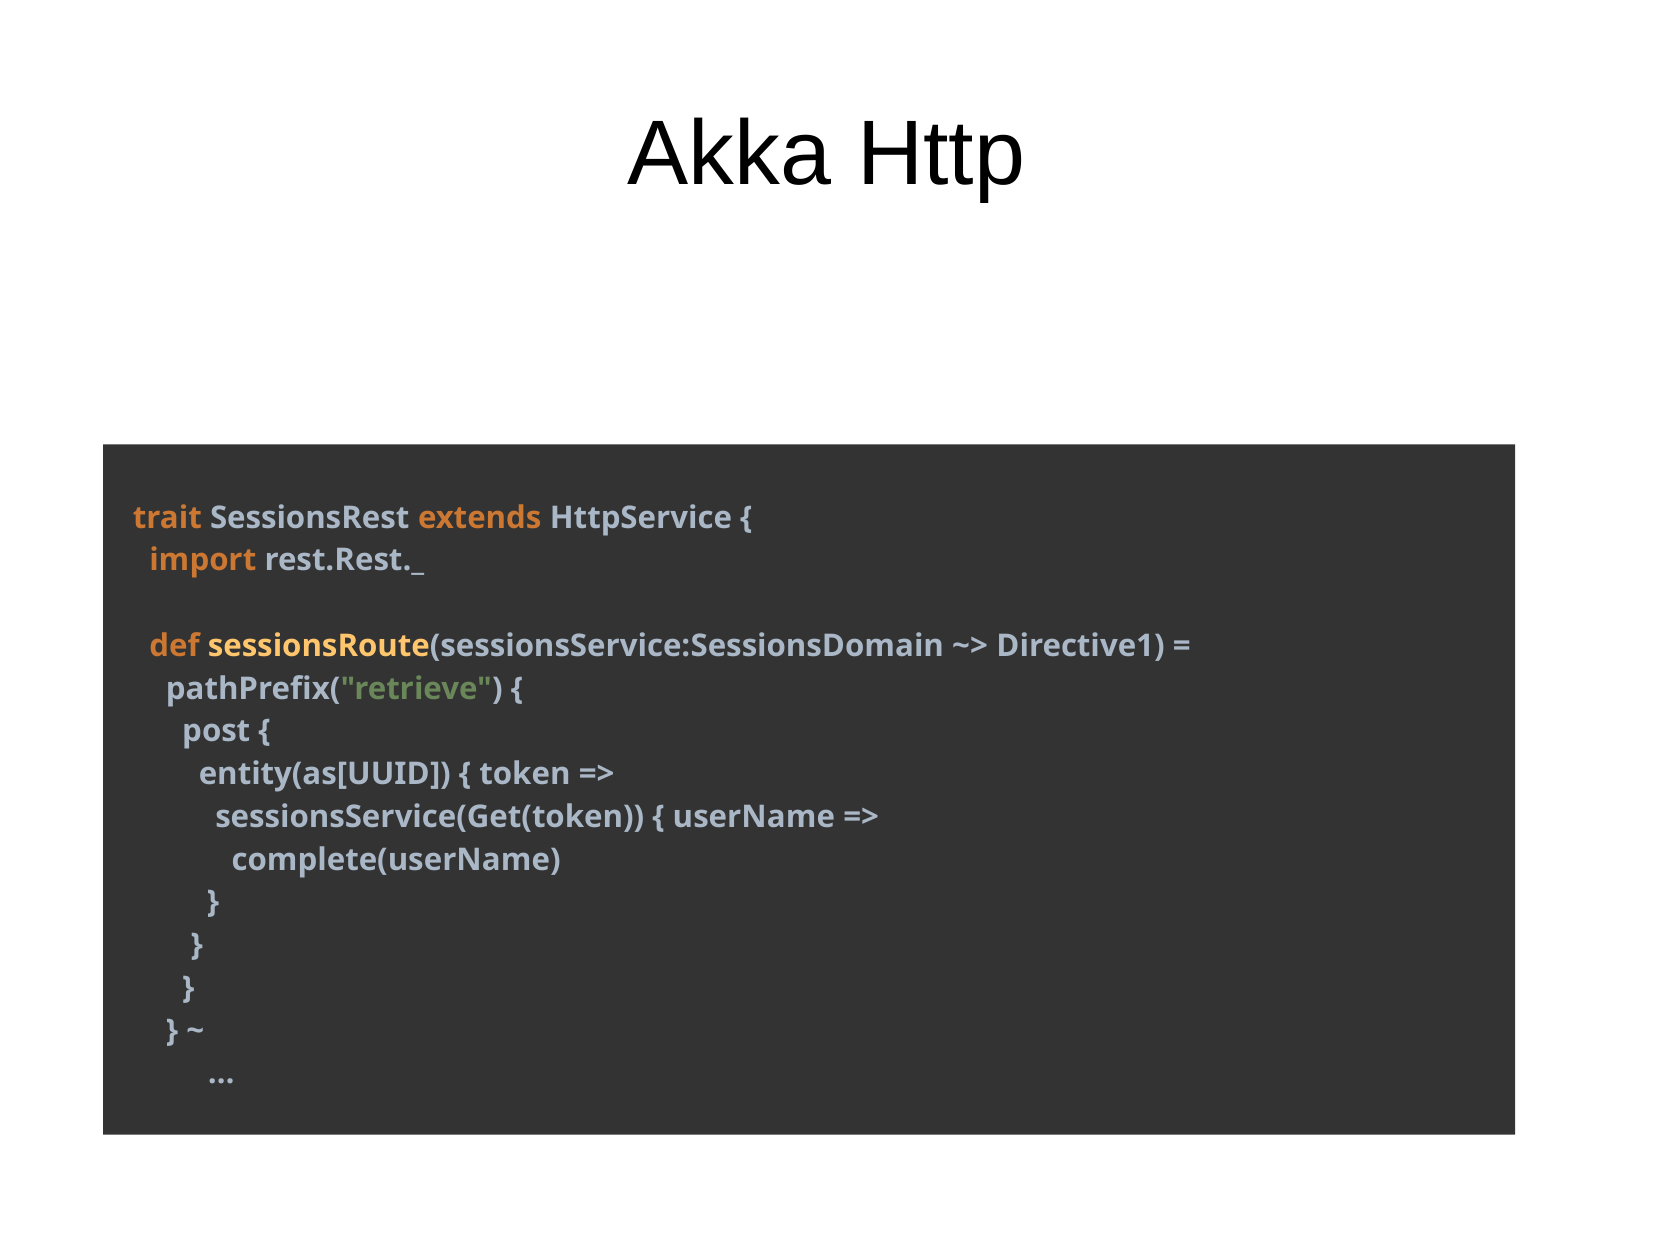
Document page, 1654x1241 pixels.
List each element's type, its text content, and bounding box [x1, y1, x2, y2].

title Akka Http [82, 49, 1571, 257]
text_box trait SessionsRest extends HttpService { import rest.Rest._ def sessionsRoute(sessionsService:SessionsDomain ~> Directive1) = pathPrefix("retrieve") { post { entity(as[UUID]) { token => sessionsService(Get(token)) { userName => complete(userName) } } } } ~ … [103, 444, 1516, 1069]
